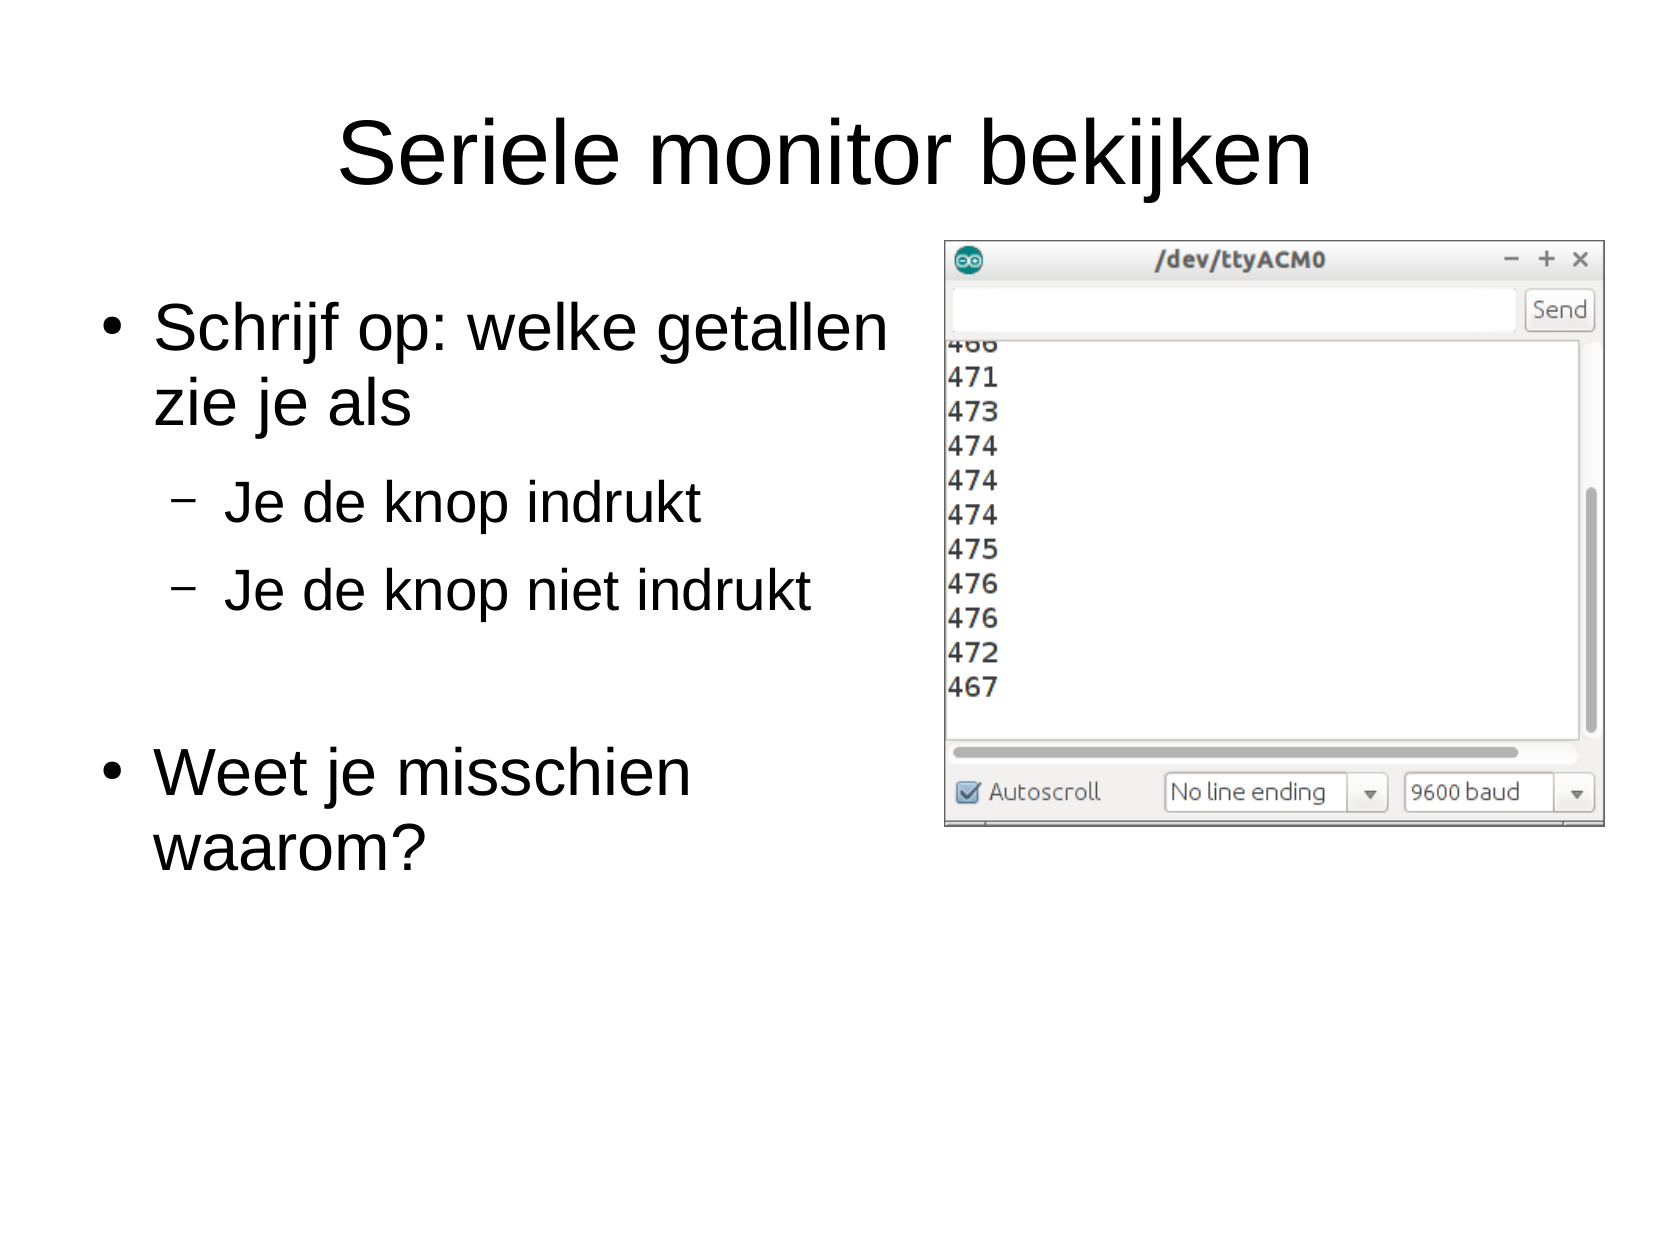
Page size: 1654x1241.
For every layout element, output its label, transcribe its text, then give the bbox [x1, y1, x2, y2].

list Schrijf op: welke getallen zie je als Je de knop indrukt Je de knop niet indrukt Weet je misschien waarom? [82, 290, 910, 1010]
picture [944, 240, 1605, 827]
title Seriele monitor bekijken [82, 49, 1571, 257]
